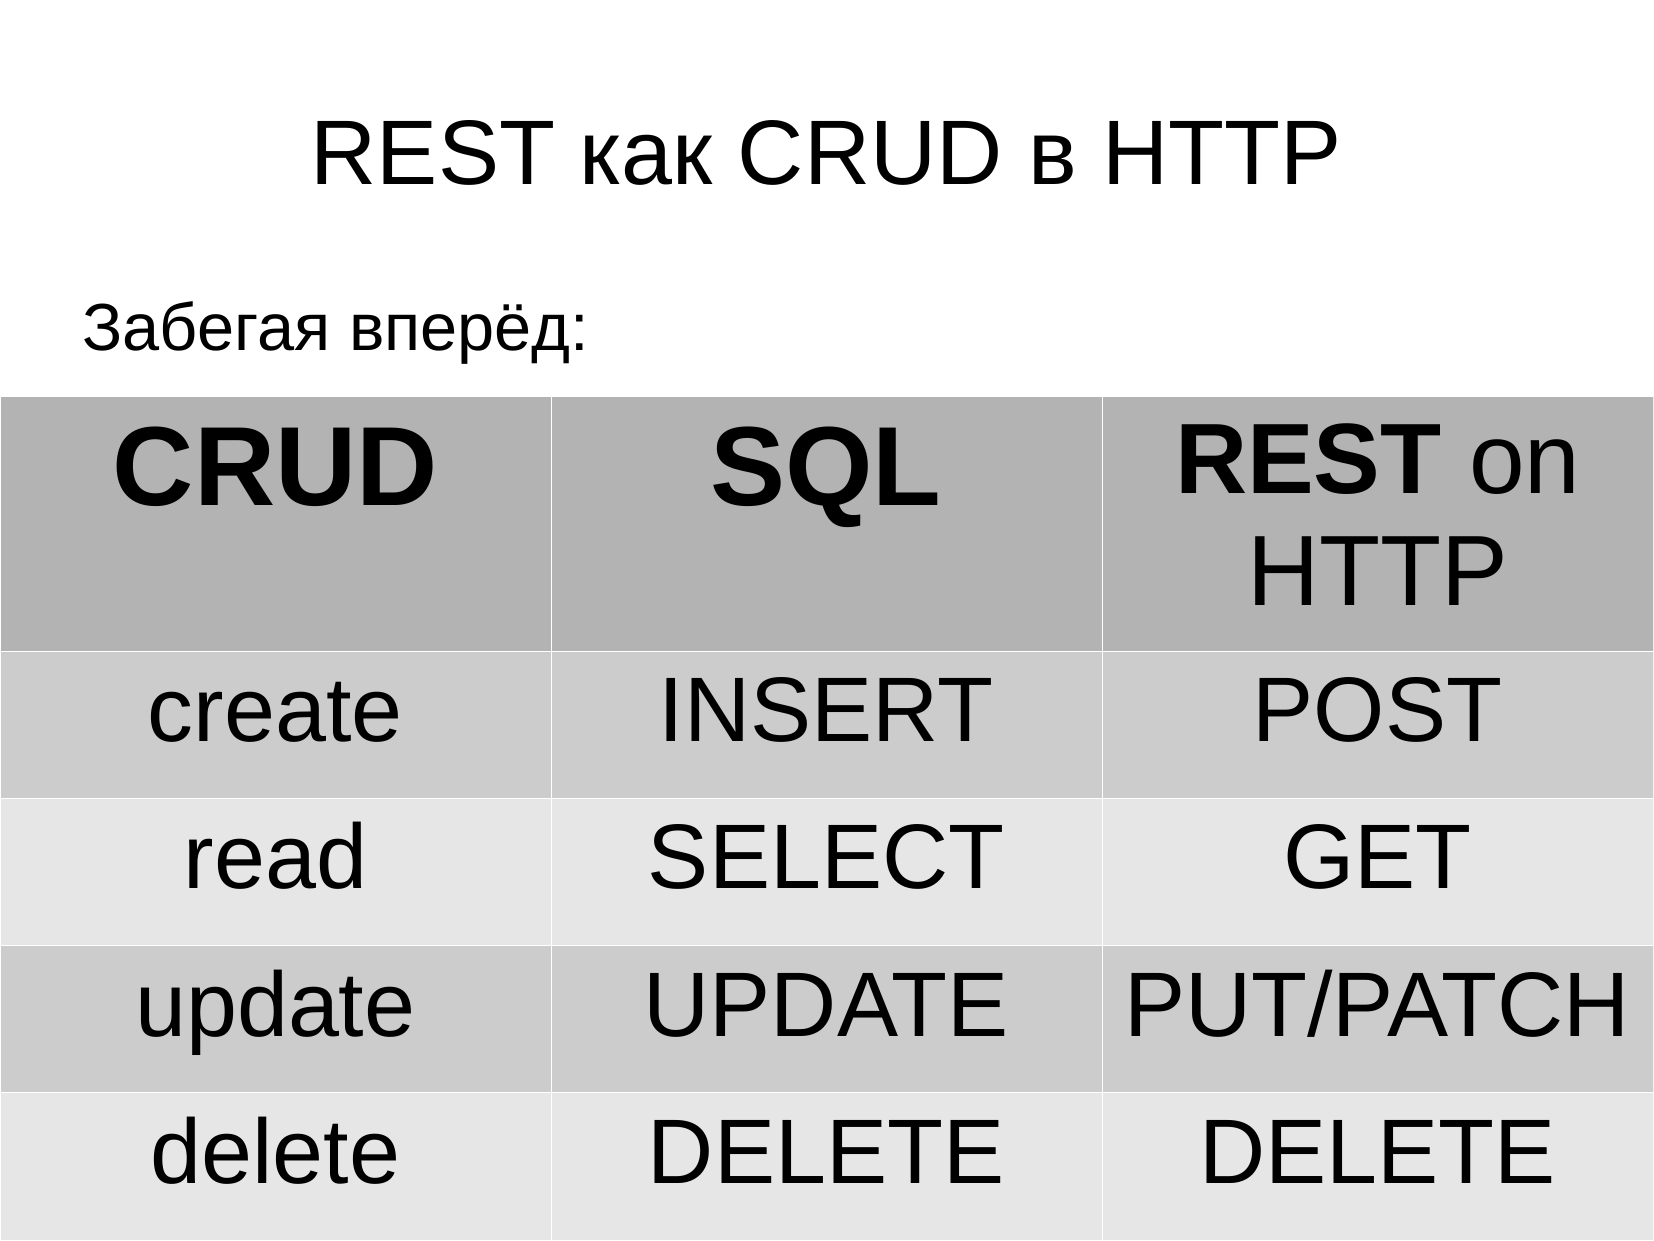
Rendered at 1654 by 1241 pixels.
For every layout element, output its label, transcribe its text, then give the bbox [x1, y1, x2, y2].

table_cell GET [1103, 799, 1653, 945]
title REST как CRUD в HTTP [82, 49, 1571, 257]
table_cell read [1, 799, 551, 945]
table_cell update [1, 946, 551, 1092]
table_cell INSERT [552, 652, 1102, 798]
table_cell DELETE [552, 1093, 1102, 1240]
table_cell UPDATE [552, 946, 1102, 1092]
table_cell delete [1, 1093, 551, 1240]
table_cell create [1, 652, 551, 798]
table_cell DELETE [1103, 1093, 1653, 1240]
list Забегая вперёд: [82, 290, 1571, 391]
table_header CRUD [1, 397, 551, 651]
table_header REST on HTTP [1103, 397, 1653, 651]
table_cell SELECT [552, 799, 1102, 945]
table_cell POST [1103, 652, 1653, 798]
table_cell PUT/PATCH [1103, 946, 1653, 1092]
table_header SQL [552, 397, 1102, 651]
